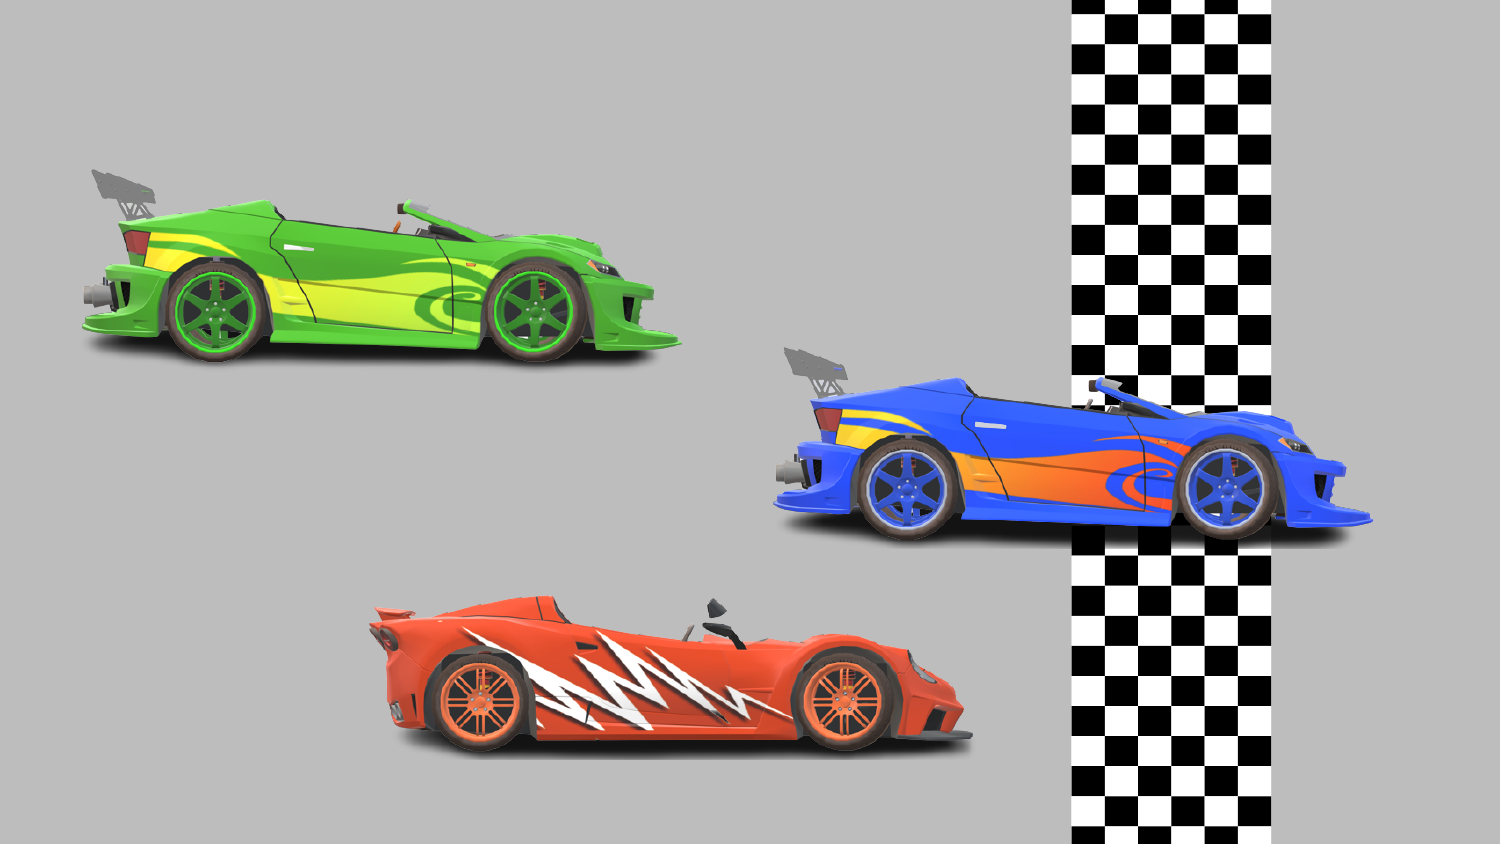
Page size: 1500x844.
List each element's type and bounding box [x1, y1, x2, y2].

text_box [0, 0, 1500, 844]
picture [61, 74, 704, 374]
picture [355, 246, 1393, 760]
